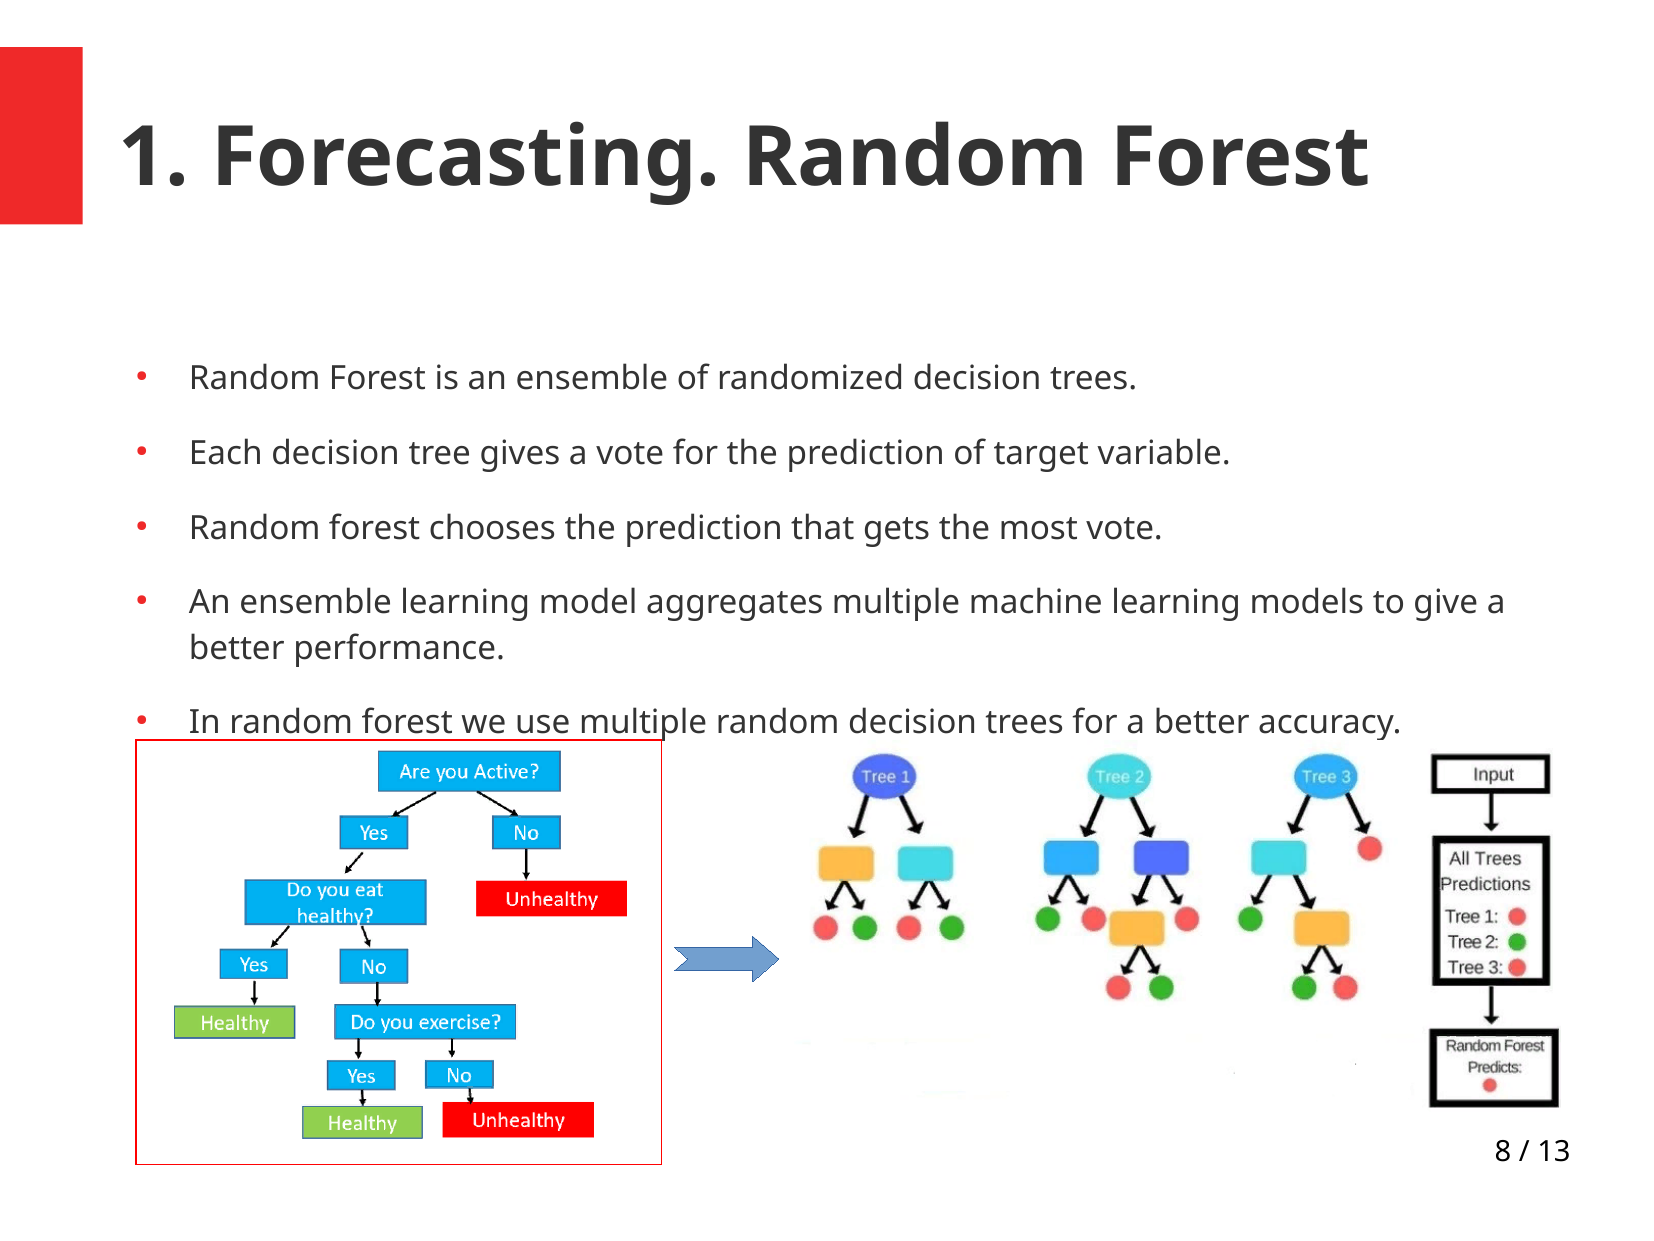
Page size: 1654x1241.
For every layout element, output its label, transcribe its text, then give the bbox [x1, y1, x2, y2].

list Random Forest is an ensemble of randomized decision trees. Each decision tree gives a vote for the prediction of target variable. Random forest chooses the prediction that gets the most vote. An ensemble learning model aggregates multiple machine learning models to give a better performance. In random forest we use multiple random decision trees for a better accuracy. [118, 354, 1536, 1074]
picture [135, 739, 662, 1165]
title 1. Forecasting. Random Forest [118, 49, 1571, 257]
text_box [674, 936, 779, 982]
picture [778, 740, 1561, 1132]
